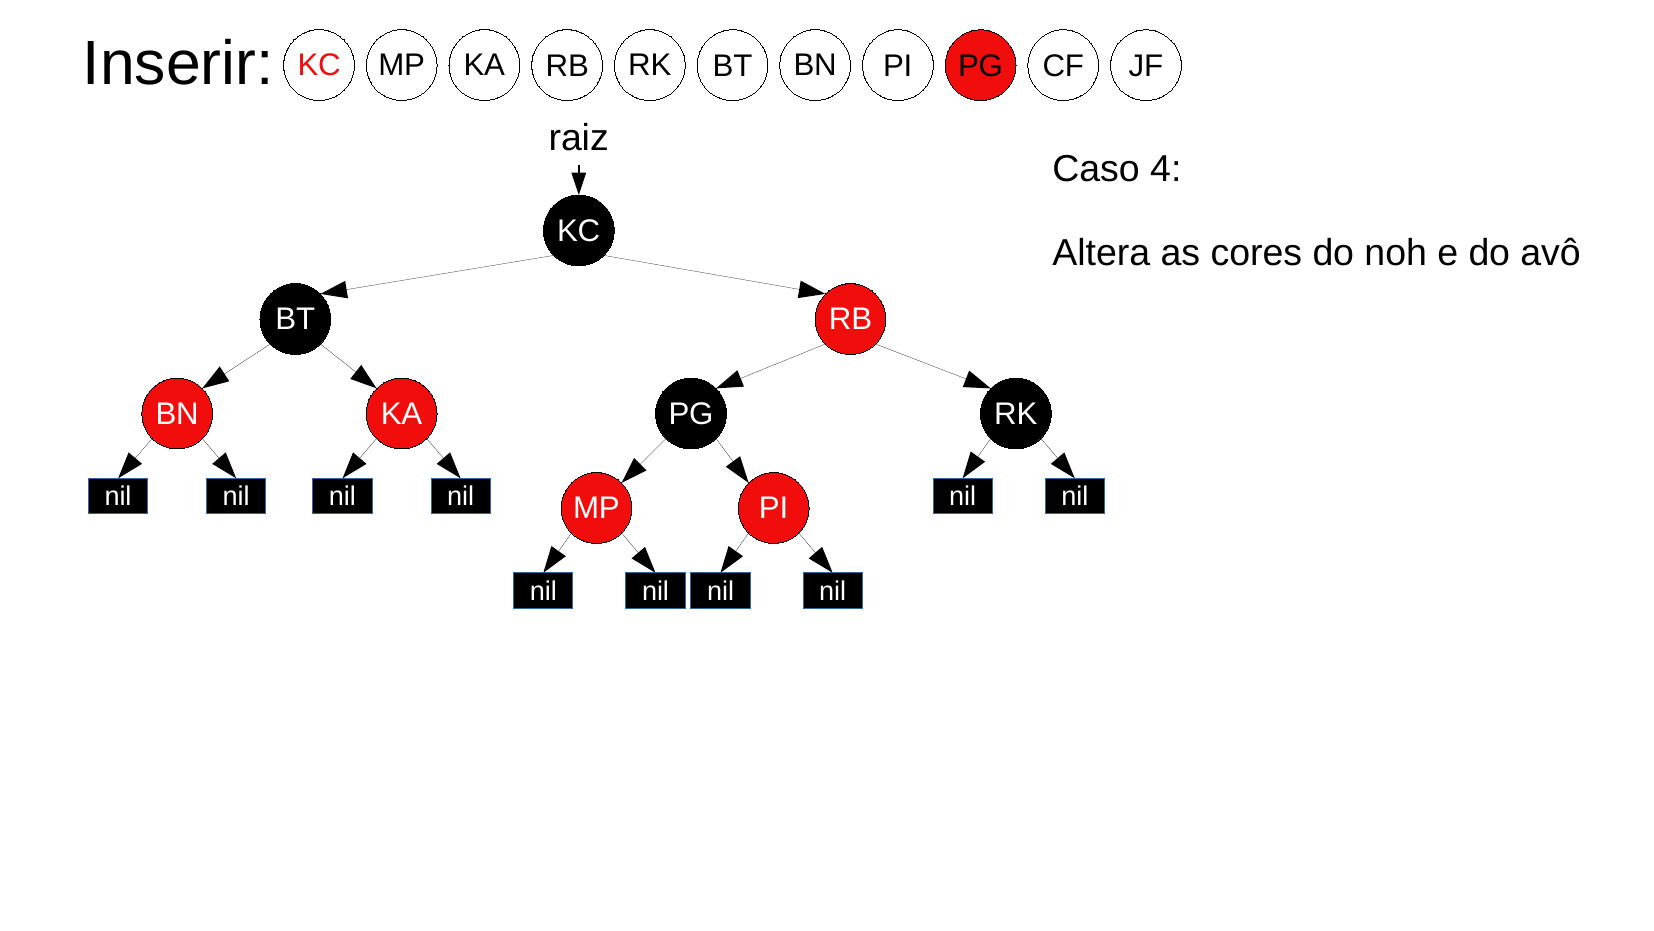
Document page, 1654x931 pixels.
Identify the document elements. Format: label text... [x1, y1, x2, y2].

text_box nil [206, 478, 266, 514]
text_box KC [283, 29, 355, 101]
text_box nil [690, 572, 751, 609]
text_box KC [543, 195, 615, 266]
text_box nil [933, 478, 993, 514]
text_box RB [815, 283, 886, 355]
text_box BT [697, 29, 768, 101]
text_box CF [1027, 29, 1099, 101]
text_box BT [259, 283, 331, 355]
text_box RK [614, 29, 686, 101]
text_box BN [141, 378, 213, 449]
text_box raiz [533, 108, 624, 166]
text_box PG [945, 29, 1017, 101]
text_box KA [366, 378, 438, 449]
text_box nil [513, 572, 573, 609]
text_box Caso 4: Altera as cores do noh e do avô [1037, 140, 1596, 324]
text_box BN [779, 29, 851, 101]
text_box nil [1045, 478, 1105, 514]
text_box nil [803, 572, 863, 609]
text_box PI [862, 29, 934, 101]
text_box nil [312, 478, 373, 514]
text_box JF [1110, 29, 1182, 101]
text_box RK [980, 378, 1052, 449]
text_box KA [449, 29, 520, 101]
text_box MP [561, 472, 632, 544]
text_box RB [531, 29, 603, 101]
title Inserir: [82, 28, 284, 98]
text_box PG [655, 378, 727, 449]
text_box MP [366, 29, 438, 101]
text_box nil [431, 478, 491, 514]
text_box nil [625, 572, 686, 609]
text_box PI [738, 472, 810, 544]
text_box nil [88, 478, 148, 514]
